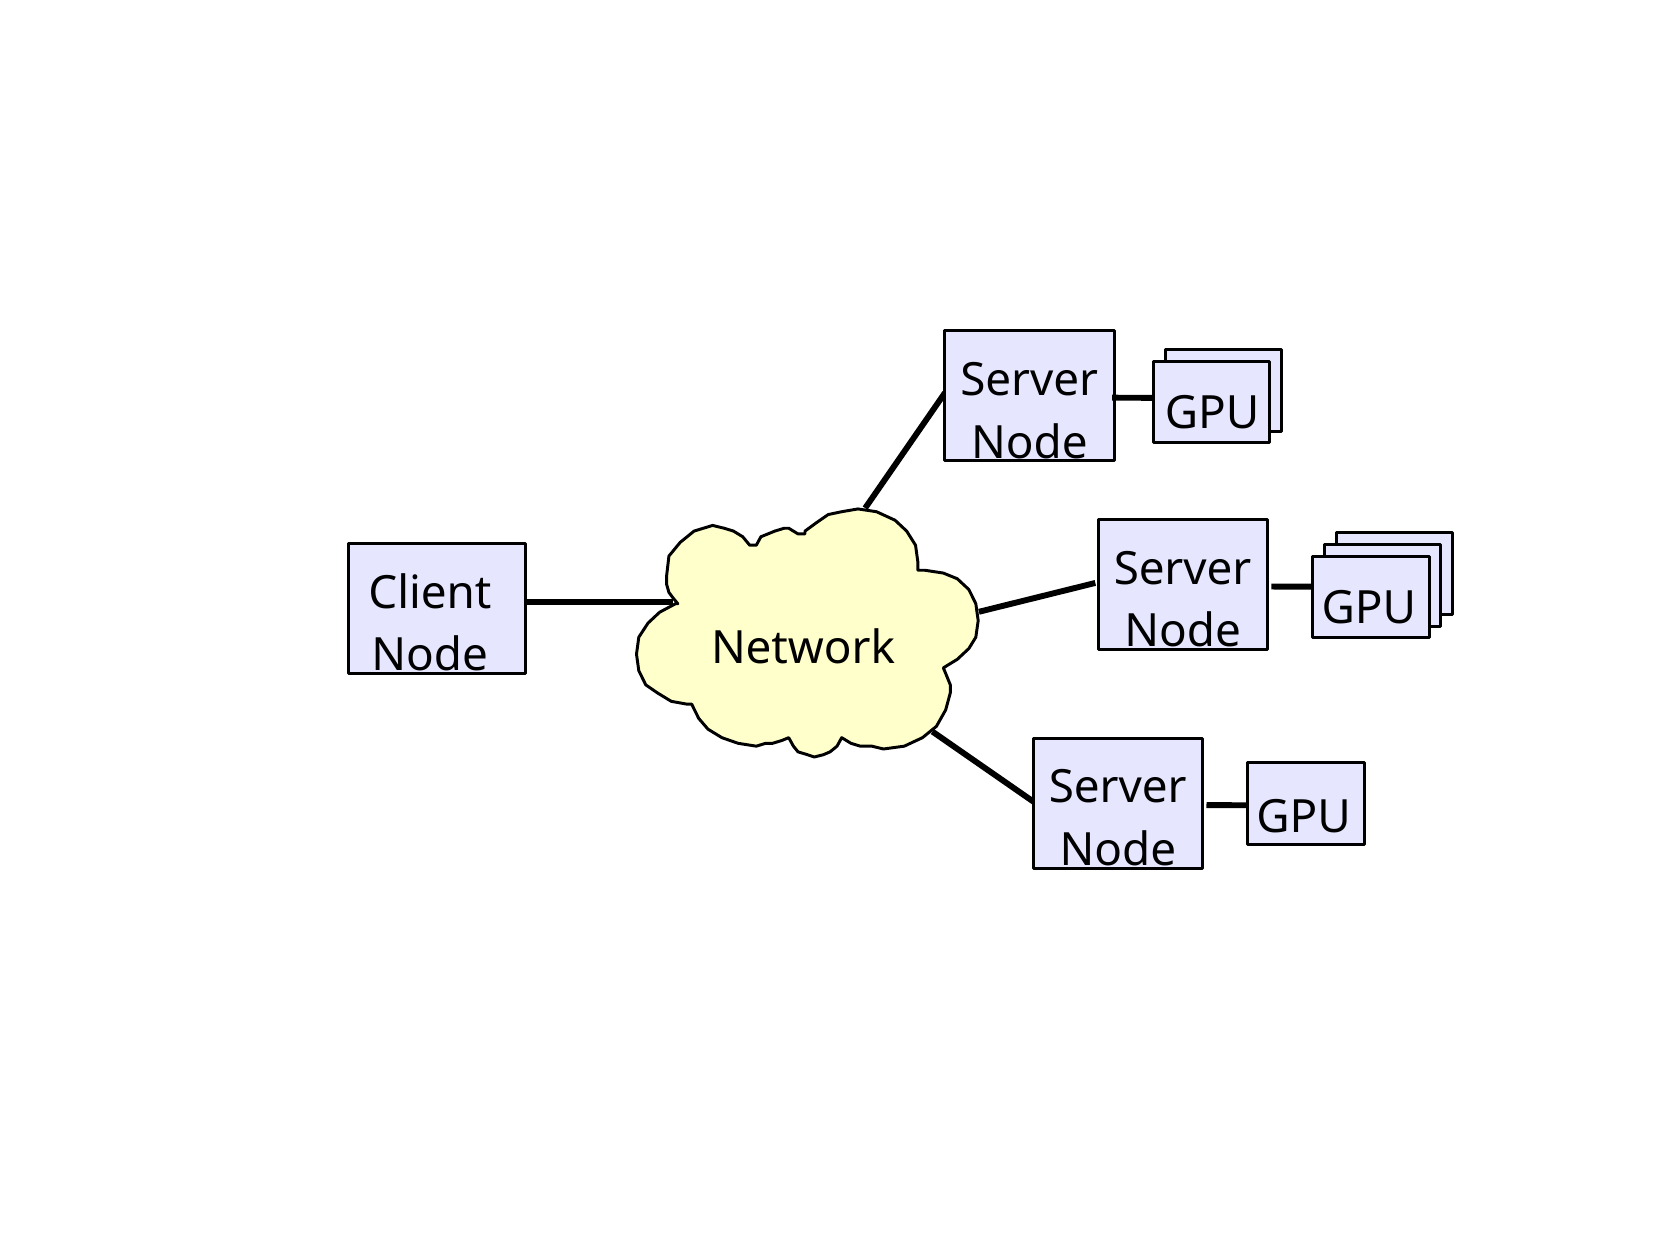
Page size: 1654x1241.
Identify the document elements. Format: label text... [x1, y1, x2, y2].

text_box [348, 543, 526, 674]
text_box Network [685, 607, 922, 672]
text_box [636, 508, 979, 758]
text_box Client Node [339, 551, 520, 665]
text_box GPU [1225, 775, 1382, 841]
text_box [1033, 738, 1203, 746]
text_box [1247, 841, 1365, 845]
text_box [944, 453, 1115, 461]
text_box [1098, 642, 1268, 650]
text_box [1098, 519, 1268, 527]
text_box [1033, 860, 1203, 869]
text_box [944, 330, 1115, 339]
text_box [1153, 349, 1282, 372]
text_box Server Node [1013, 746, 1223, 860]
text_box Server Node [1077, 527, 1288, 642]
text_box [1312, 532, 1453, 615]
text_box GPU [1296, 566, 1441, 632]
text_box [1247, 762, 1365, 775]
text_box GPU [1134, 372, 1291, 481]
text_box Server Node [924, 339, 1134, 453]
text_box [1312, 632, 1430, 638]
